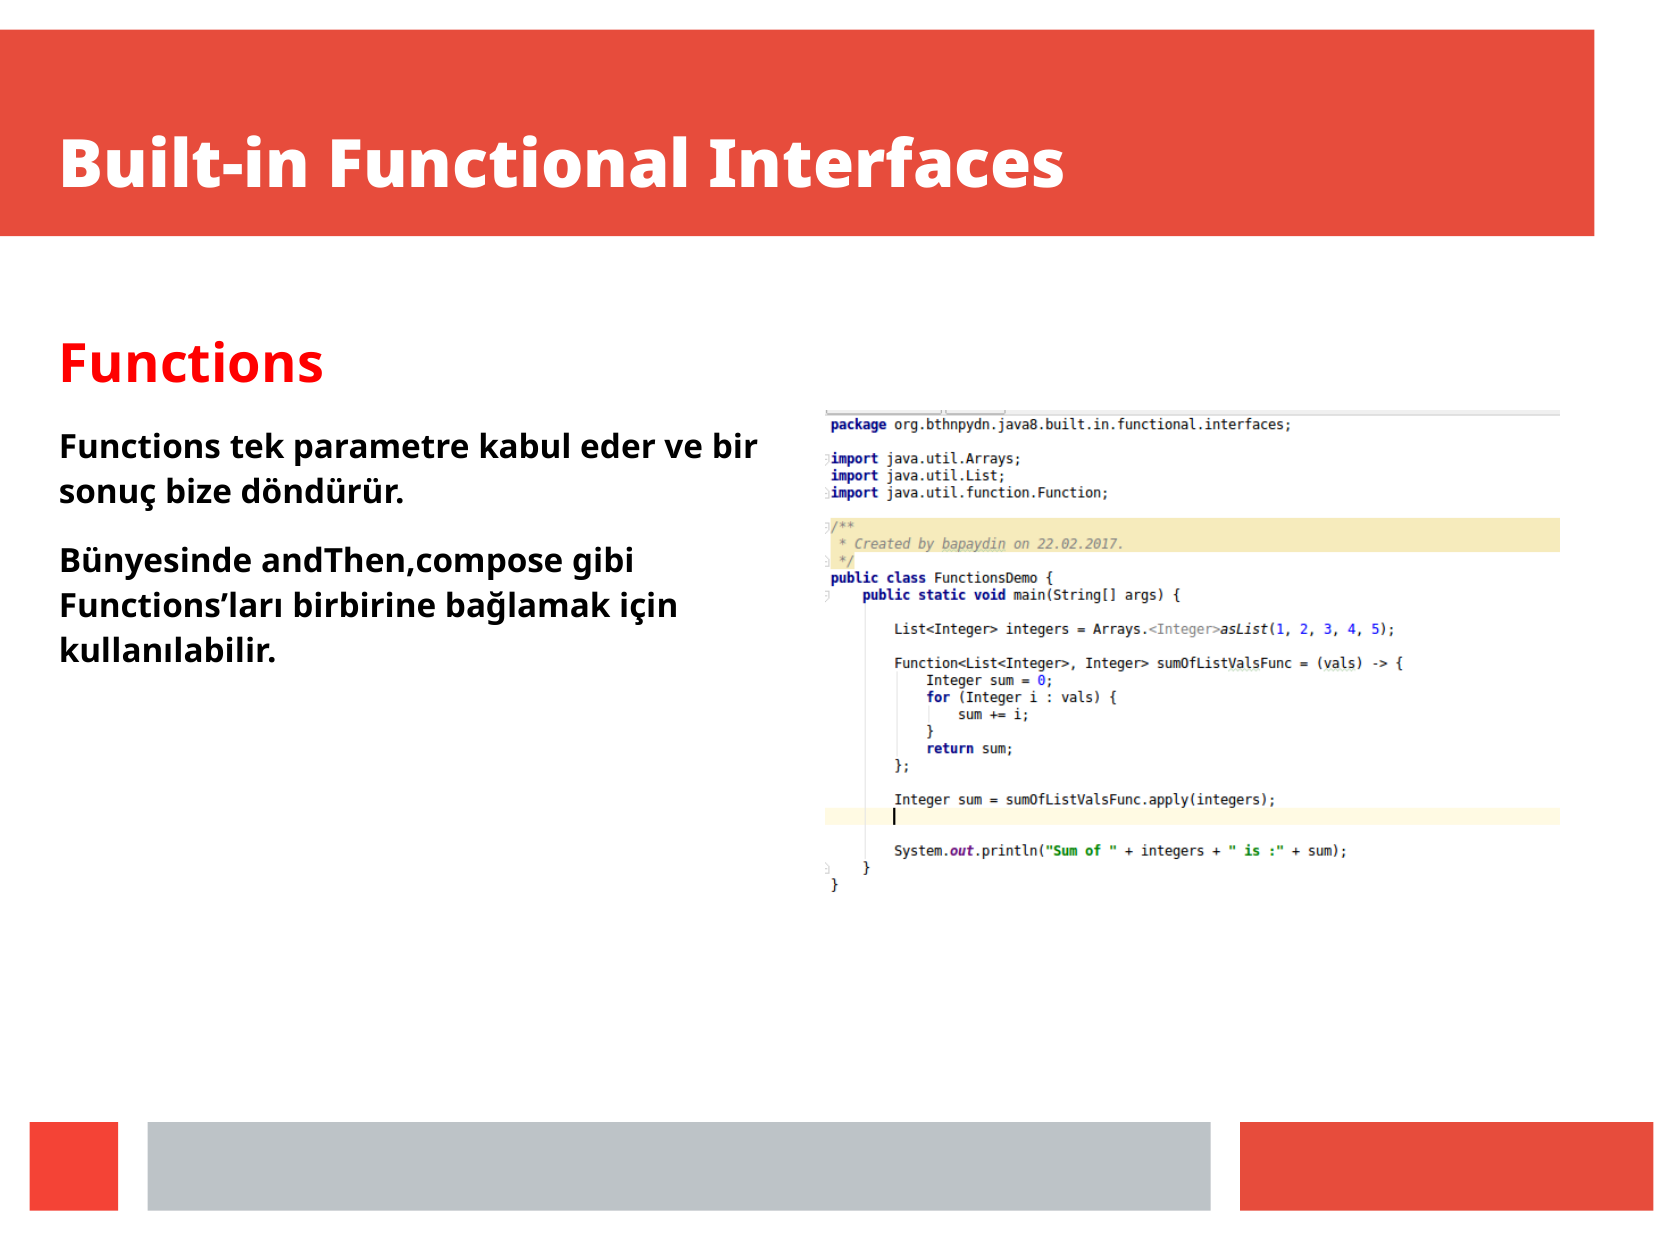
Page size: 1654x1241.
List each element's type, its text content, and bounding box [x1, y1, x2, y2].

title Built-in Functional Interfaces [59, 59, 1595, 207]
list Functions Functions tek parametre kabul eder ve bir sonuç bize döndürür. Bünyesinde andThen,compose gibi Functions’ları birbirine bağlamak için kullanılabilir. [59, 324, 794, 1093]
picture [825, 410, 1560, 901]
